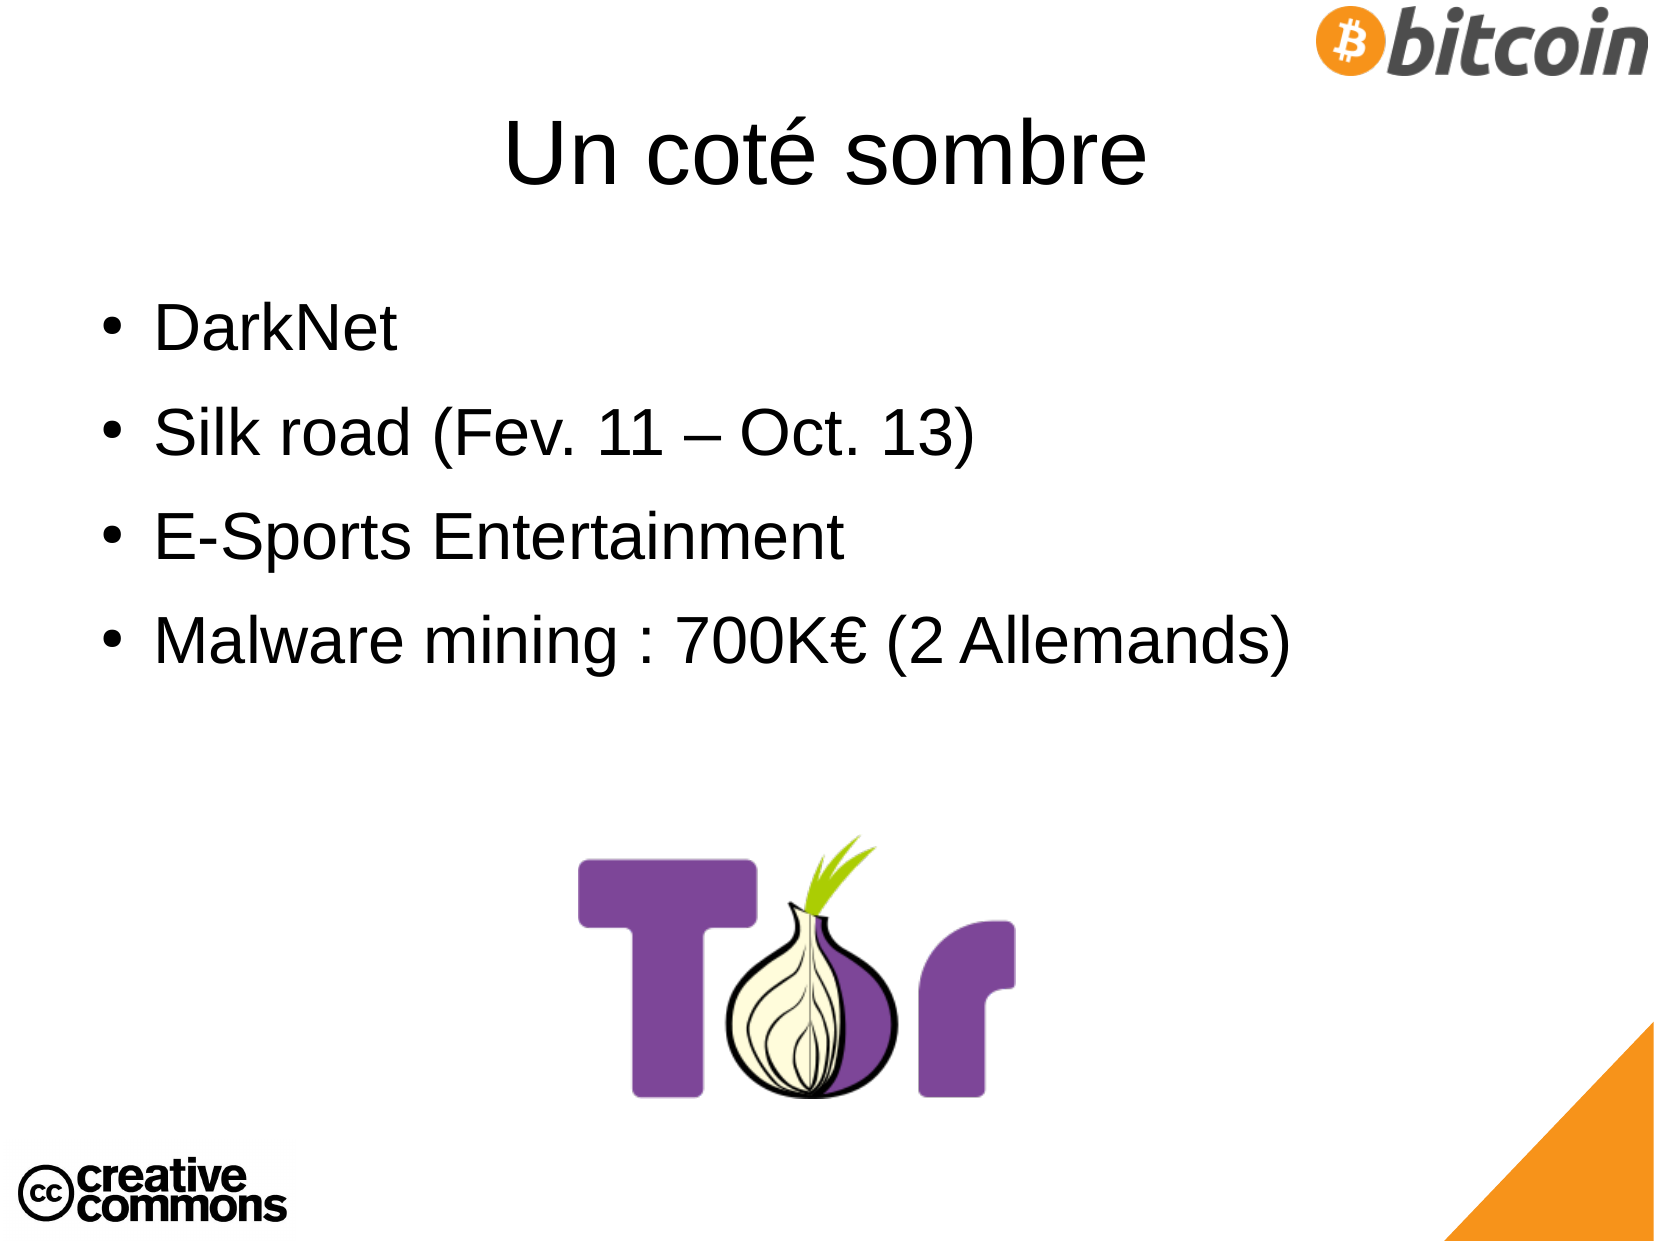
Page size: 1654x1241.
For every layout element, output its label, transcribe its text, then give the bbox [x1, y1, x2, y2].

picture [578, 834, 1016, 1099]
picture [3, 1139, 296, 1241]
list DarkNet Silk road (Fev. 11 – Oct. 13) E-Sports Entertainment Malware mining : 700K€ (2 Allemands) [82, 290, 1538, 1010]
picture [1316, 6, 1648, 76]
title Un coté sombre [82, 49, 1571, 257]
